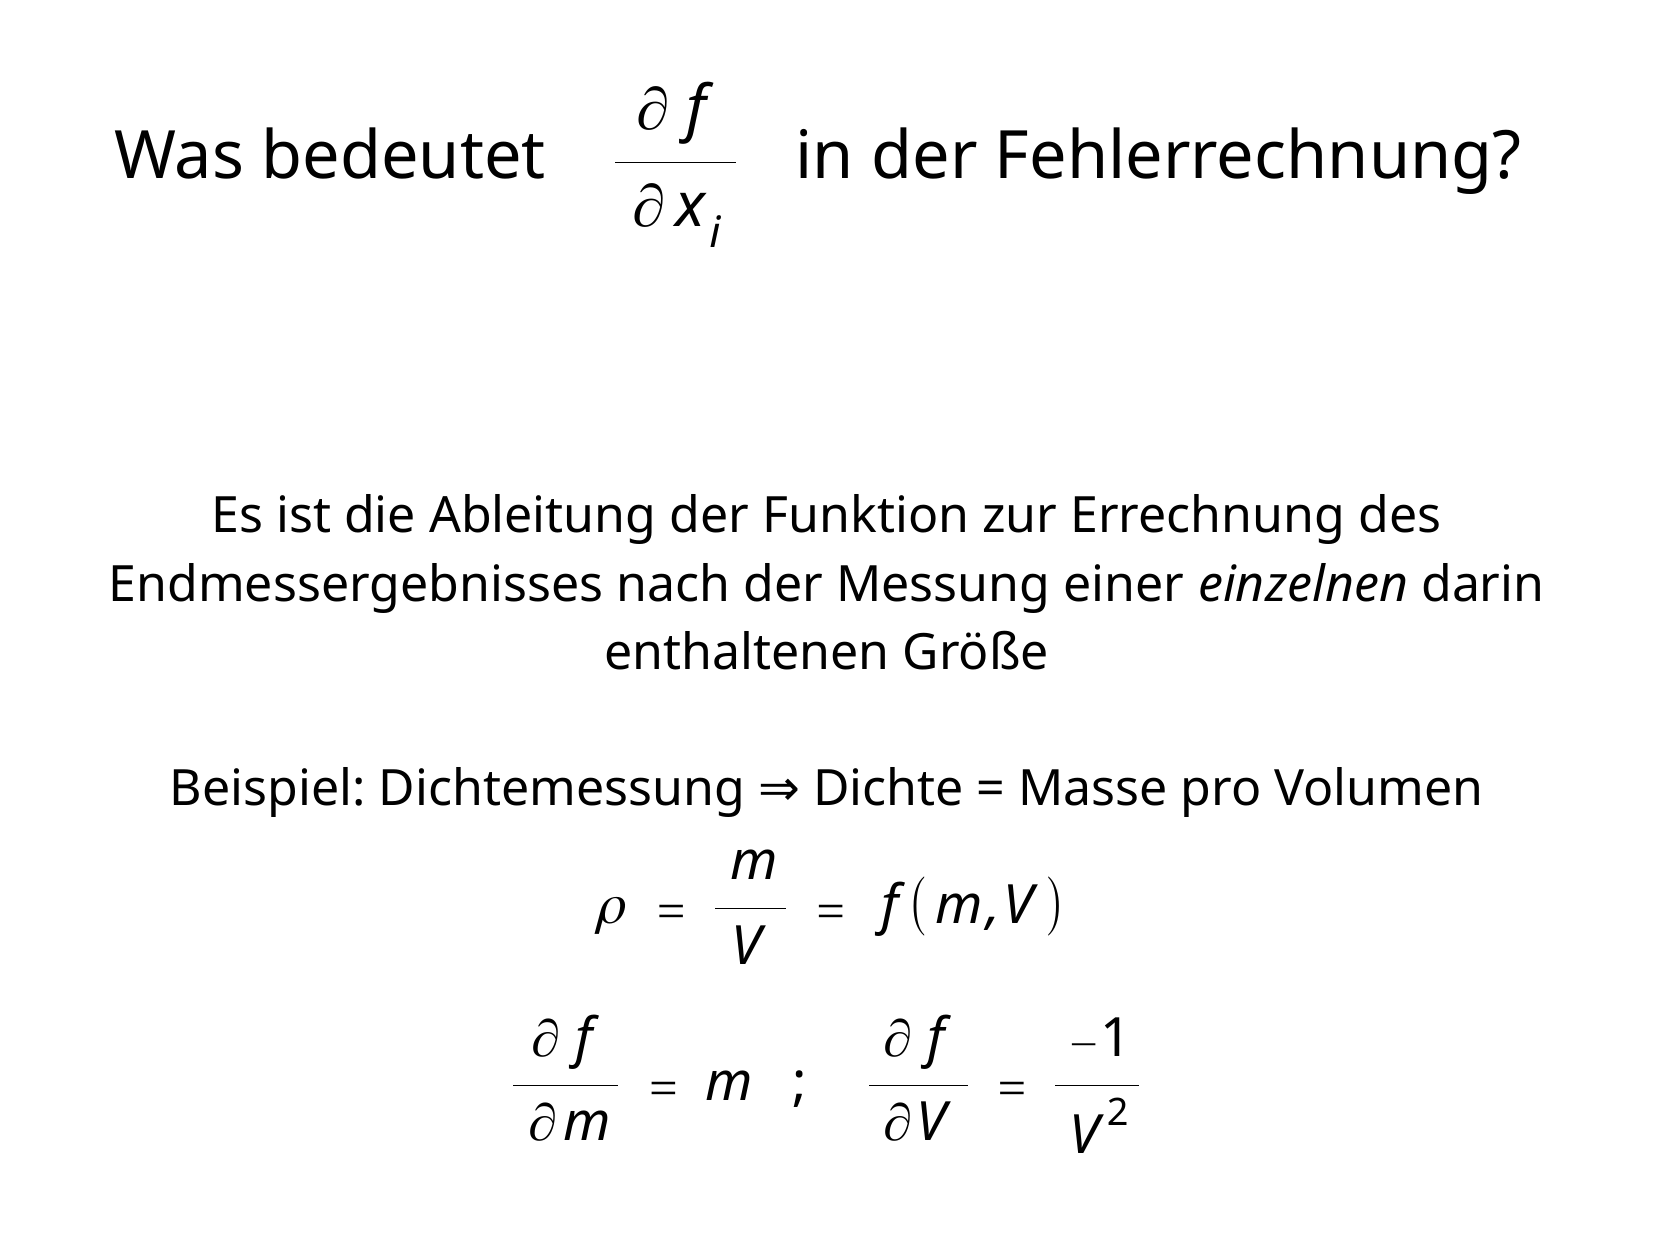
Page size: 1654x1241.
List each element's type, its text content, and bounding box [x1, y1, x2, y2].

subtitle Es ist die Ableitung der Funktion zur Errechnung des Endmessergebnisses nach der Messung einer einzelnen darin enthaltenen Größe Beispiel: Dichtemessung ⇒ Dichte = Masse pro Volumen [82, 290, 1571, 1010]
chart [605, 70, 747, 260]
title Was bedeutet in der Fehlerrechnung? [82, 49, 1571, 257]
chart [505, 828, 1149, 1168]
